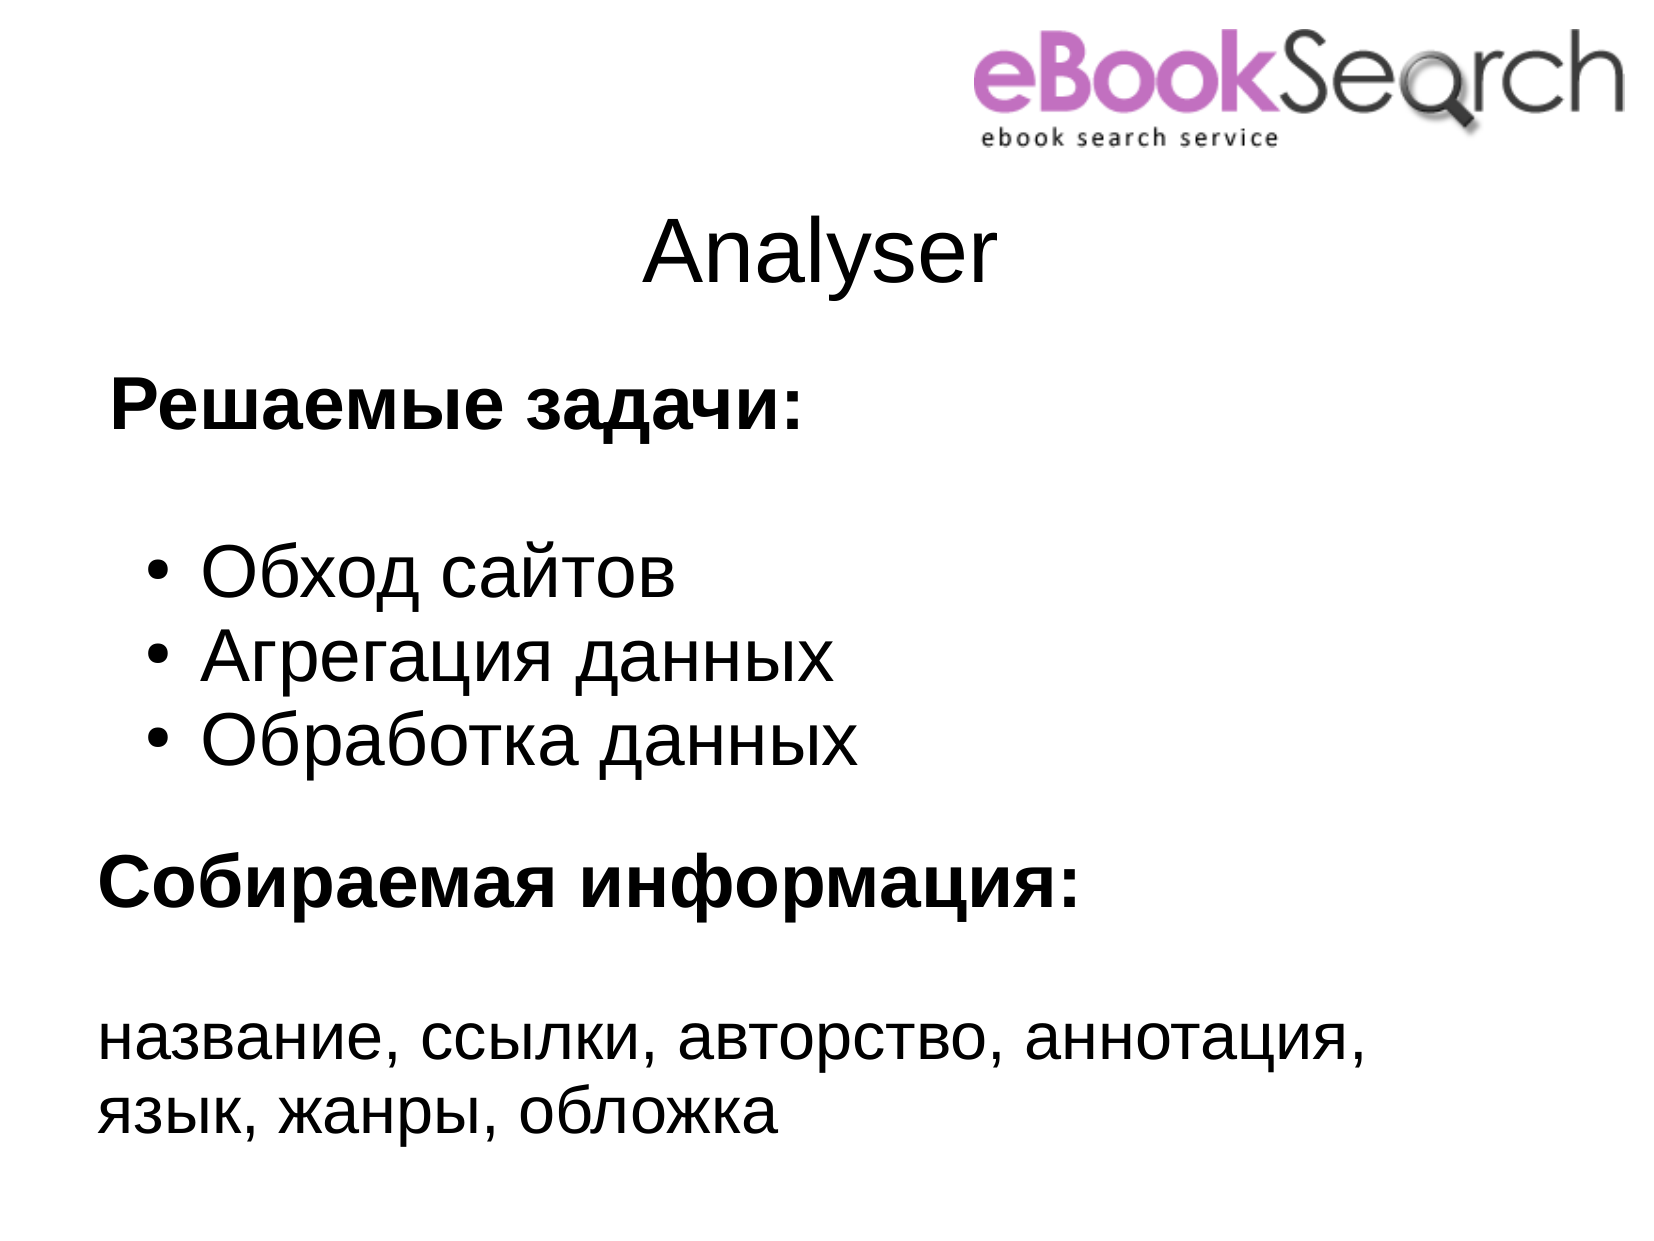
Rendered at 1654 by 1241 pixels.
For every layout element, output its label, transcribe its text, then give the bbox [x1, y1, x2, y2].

text_box Собираемая информация: название, ссылки, авторство, аннотация, язык, жанры, обложка [82, 832, 1387, 1241]
text_box Решаемые задачи: Обход сайтов Агрегация данных Обработка данных [94, 355, 1276, 832]
title Analyser [76, 147, 1566, 355]
picture [974, 29, 1625, 148]
